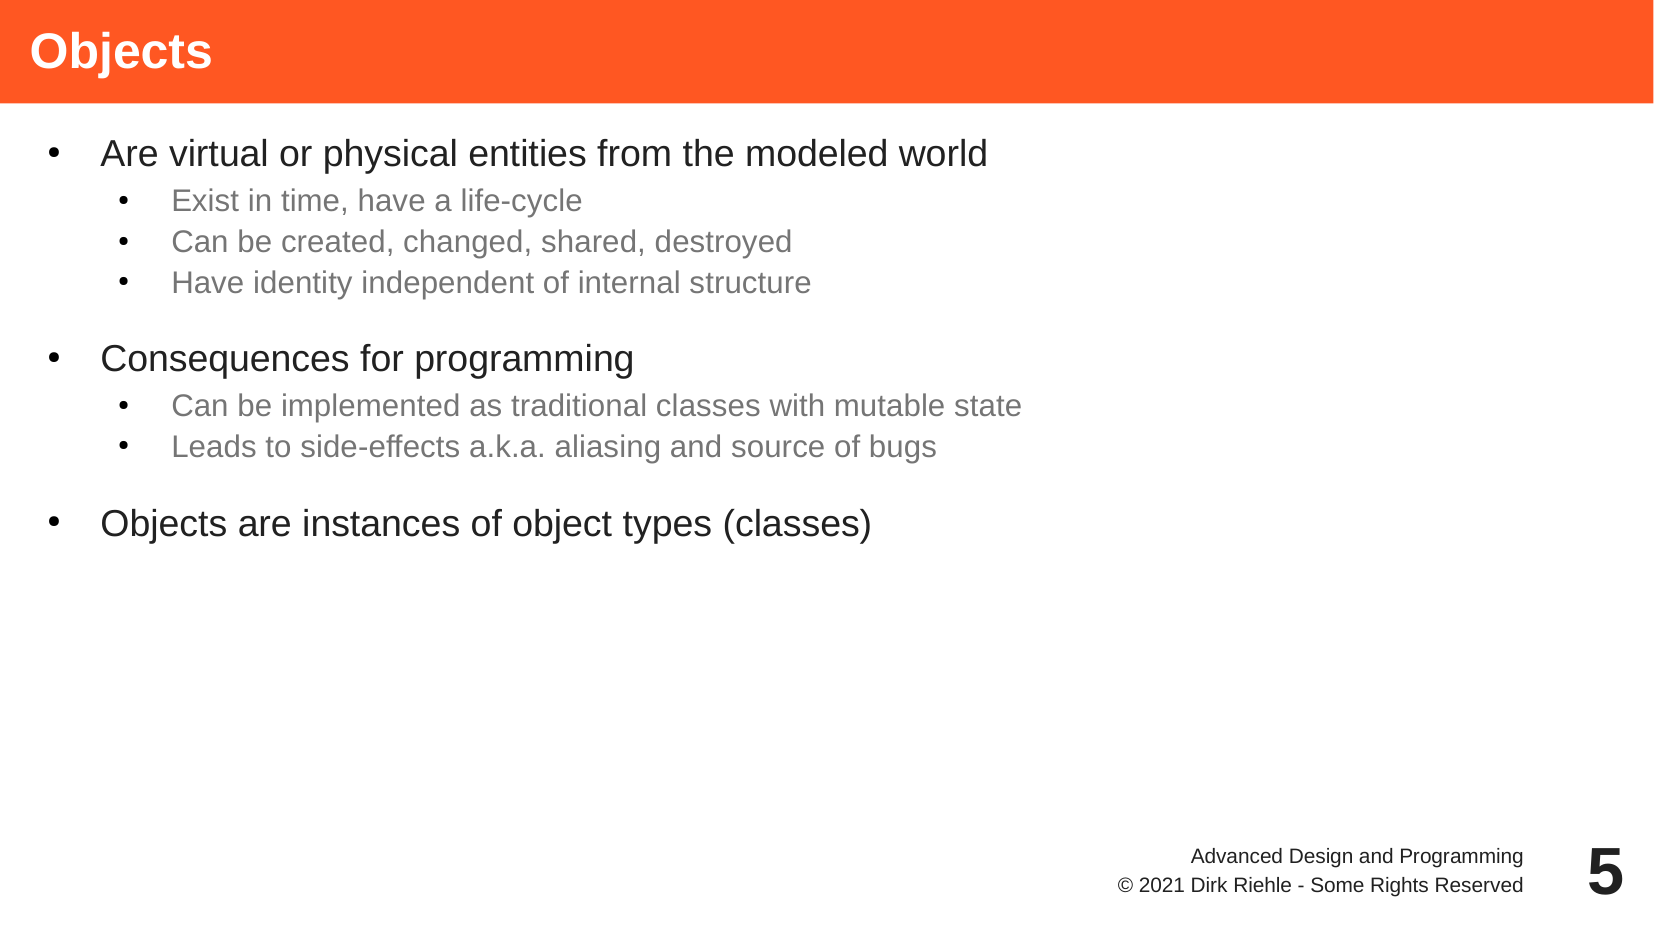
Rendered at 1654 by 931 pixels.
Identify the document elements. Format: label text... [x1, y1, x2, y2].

title Objects [0, 0, 1654, 104]
list Are virtual or physical entities from the modeled world Exist in time, have a life-cycle Can be created, changed, shared, destroyed Have identity independent of internal structure Consequences for programming Can be implemented as traditional classes with mutable state Leads to side-effects a.k.a. aliasing and source of bugs Objects are instances of object types (classes) [29, 132, 1625, 813]
